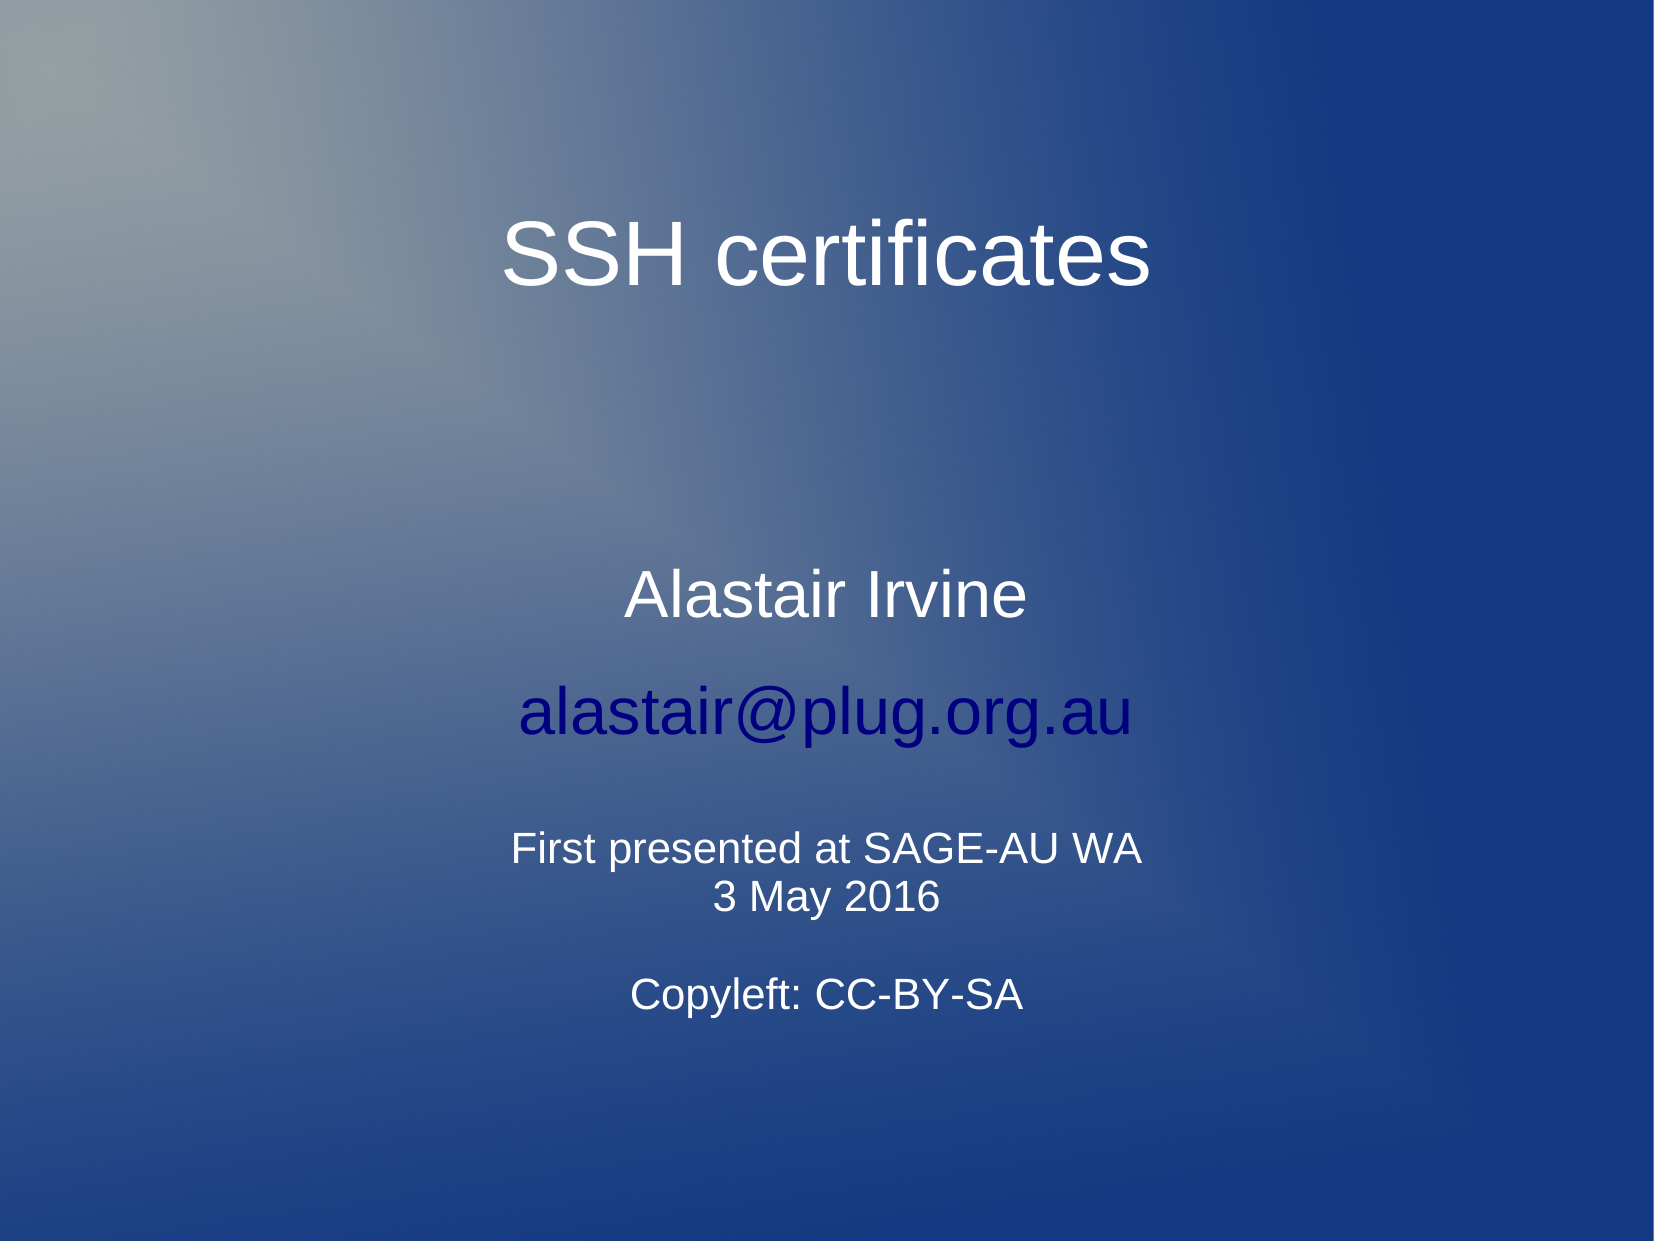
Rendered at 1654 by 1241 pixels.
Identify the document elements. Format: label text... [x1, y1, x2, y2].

title SSH certificates [82, 149, 1571, 357]
picture [0, 0, 1654, 1241]
subtitle Alastair Irvine alastair@plug.org.au First presented at SAGE-AU WA 3 May 2016 Copyleft: CC-BY-SA [82, 378, 1571, 1198]
